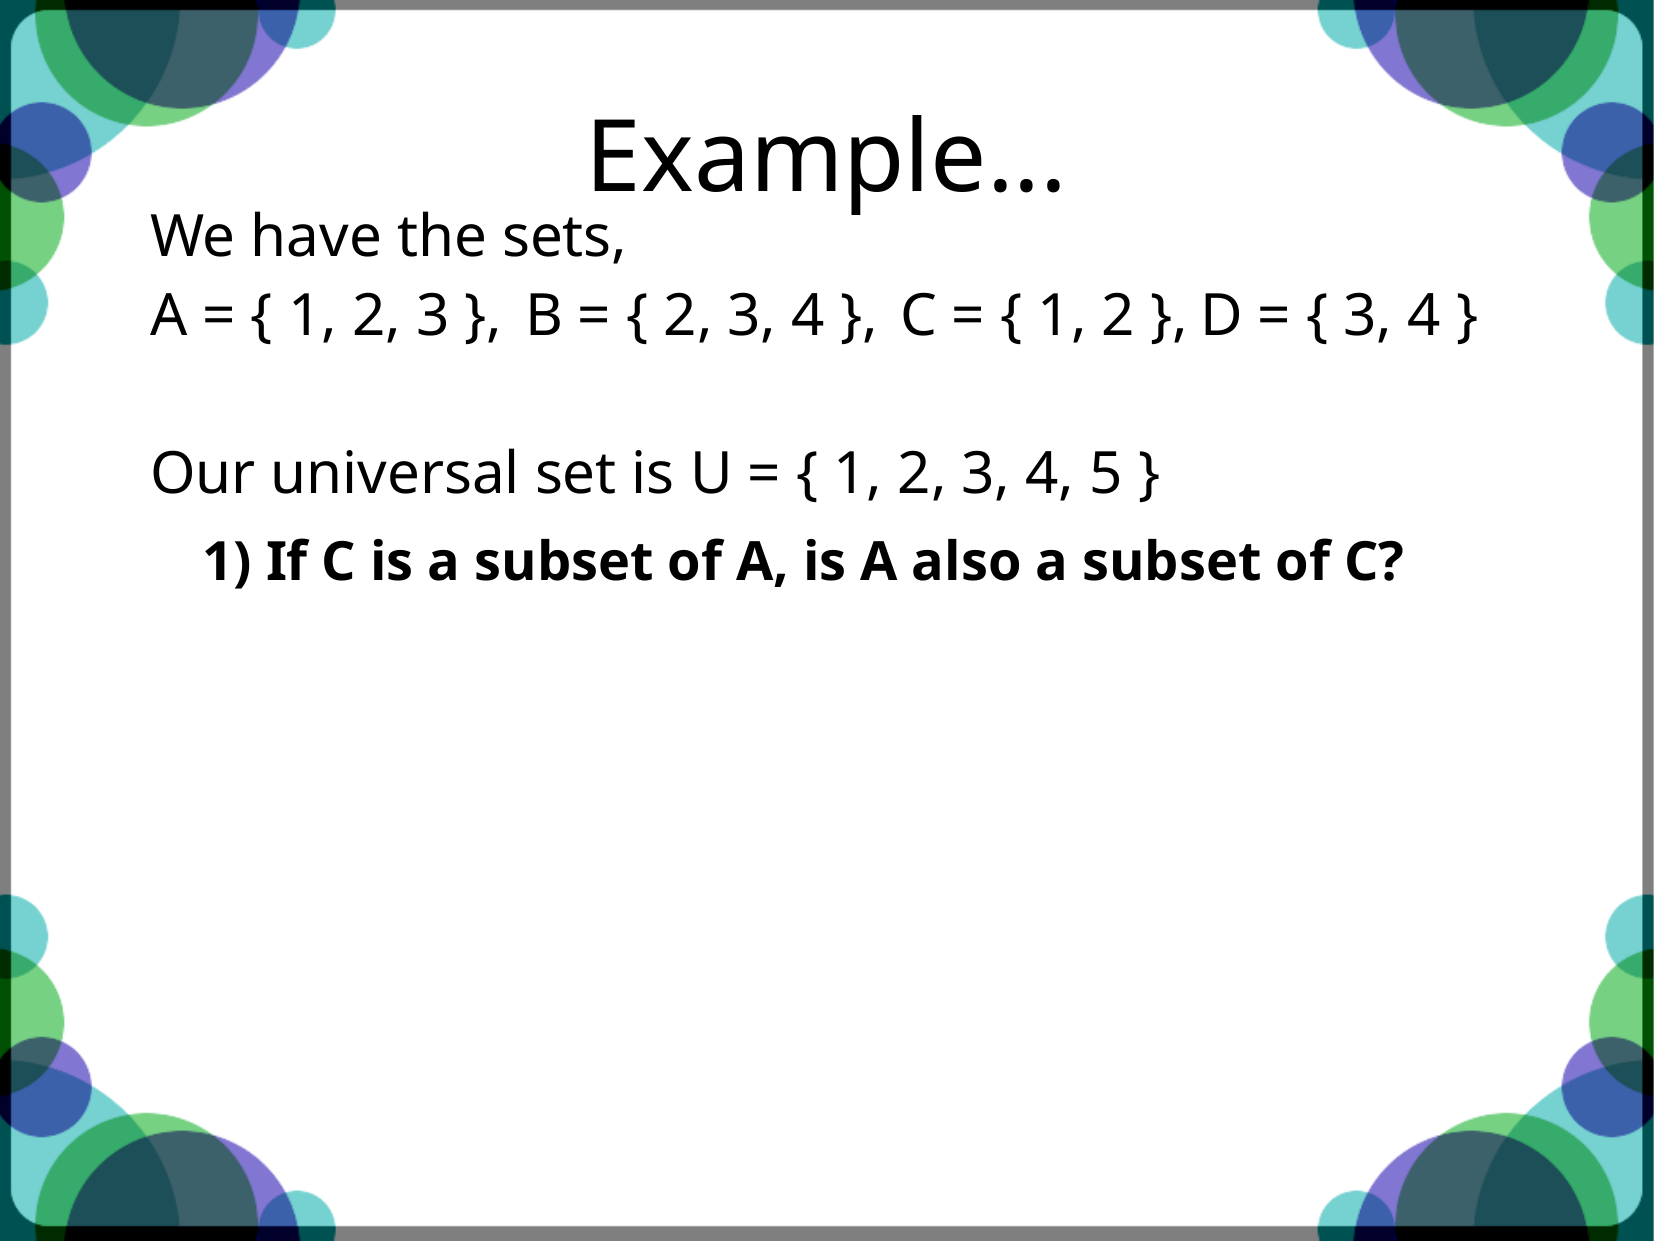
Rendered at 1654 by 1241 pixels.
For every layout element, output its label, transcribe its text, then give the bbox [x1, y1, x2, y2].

picture [0, 0, 1654, 1241]
text_box If C is a subset of A, is A also a subset of C? [202, 531, 1462, 958]
text_box We have the sets, A = { 1, 2, 3 }, B = { 2, 3, 4 }, C = { 1, 2 }, D = { 3, 4 } Our universal set is U = { 1, 2, 3, 4, 5 } [150, 210, 1531, 496]
title Example... [82, 49, 1571, 257]
